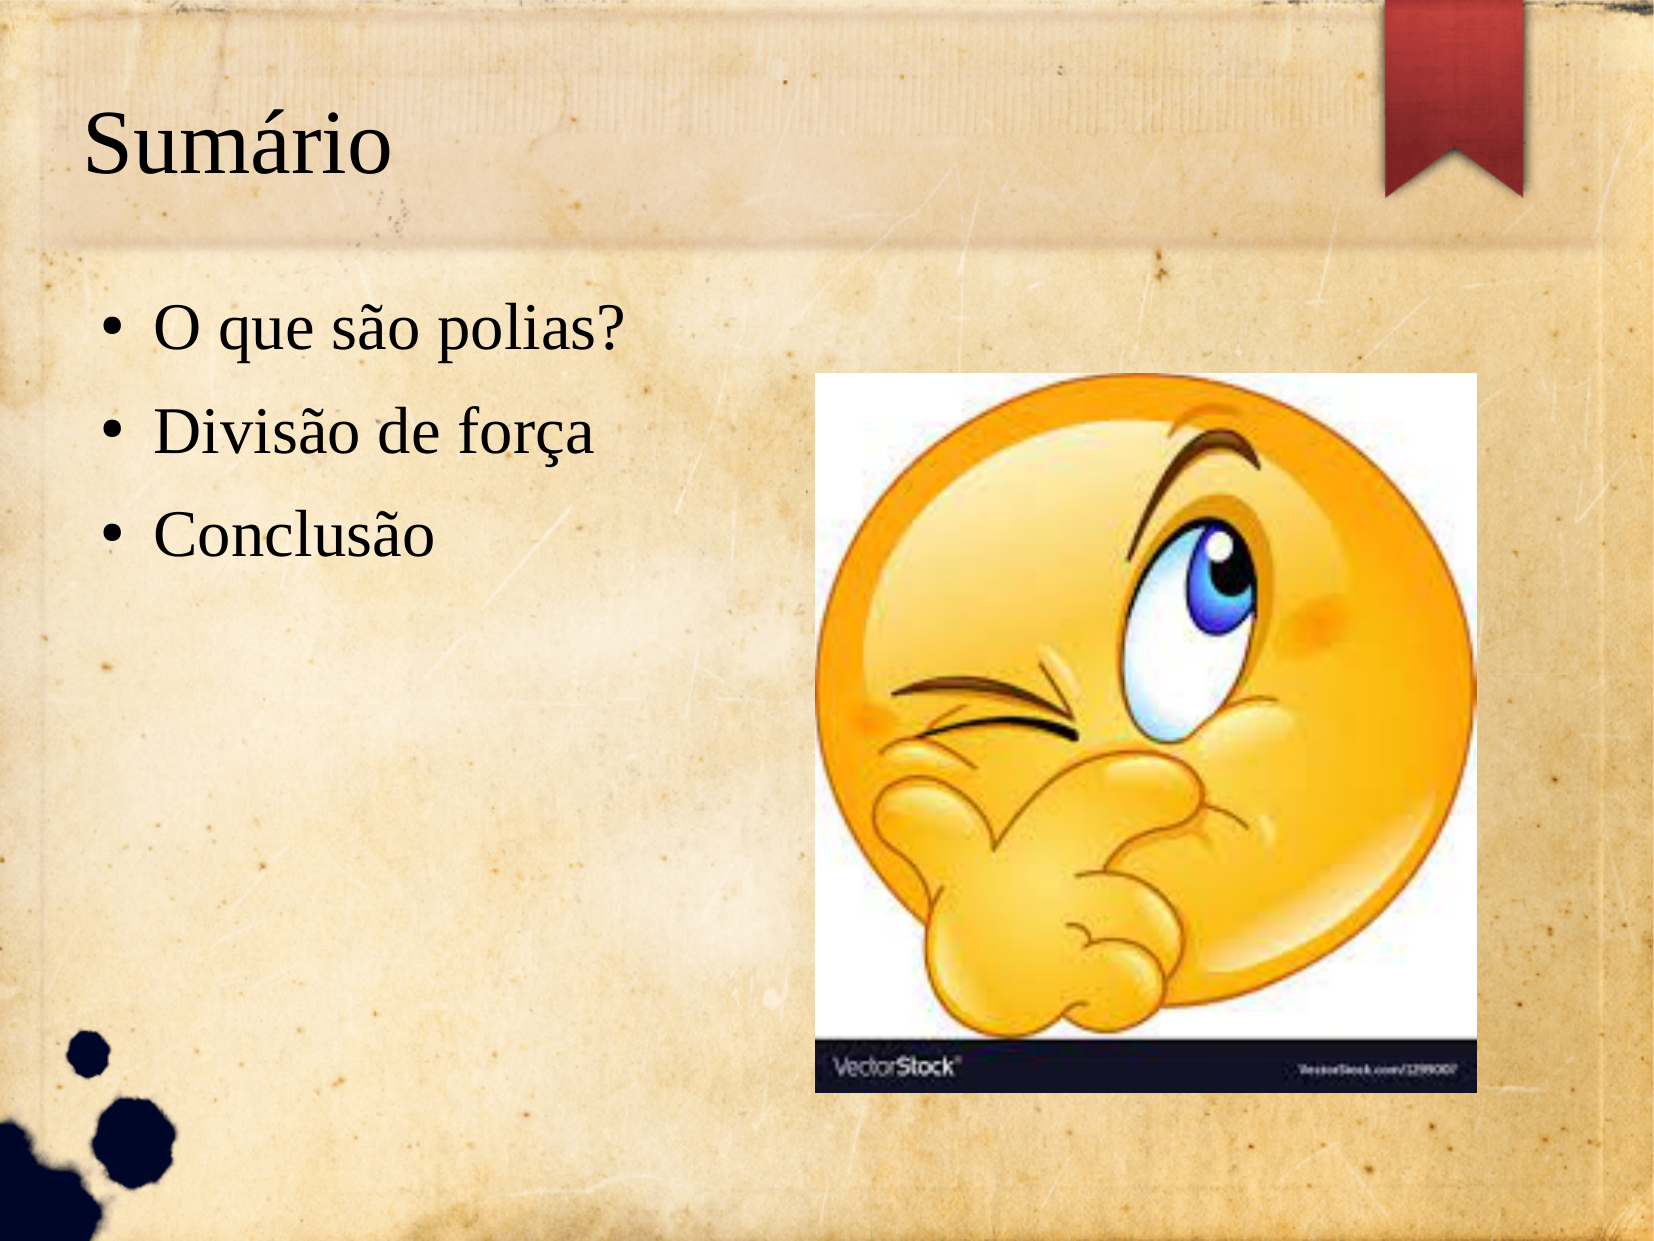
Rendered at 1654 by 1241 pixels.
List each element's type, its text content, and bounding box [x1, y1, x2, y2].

picture [0, 0, 1654, 1241]
title Sumário [82, 49, 1347, 237]
list O que são polias? Divisão de força Conclusão [82, 290, 1538, 1010]
